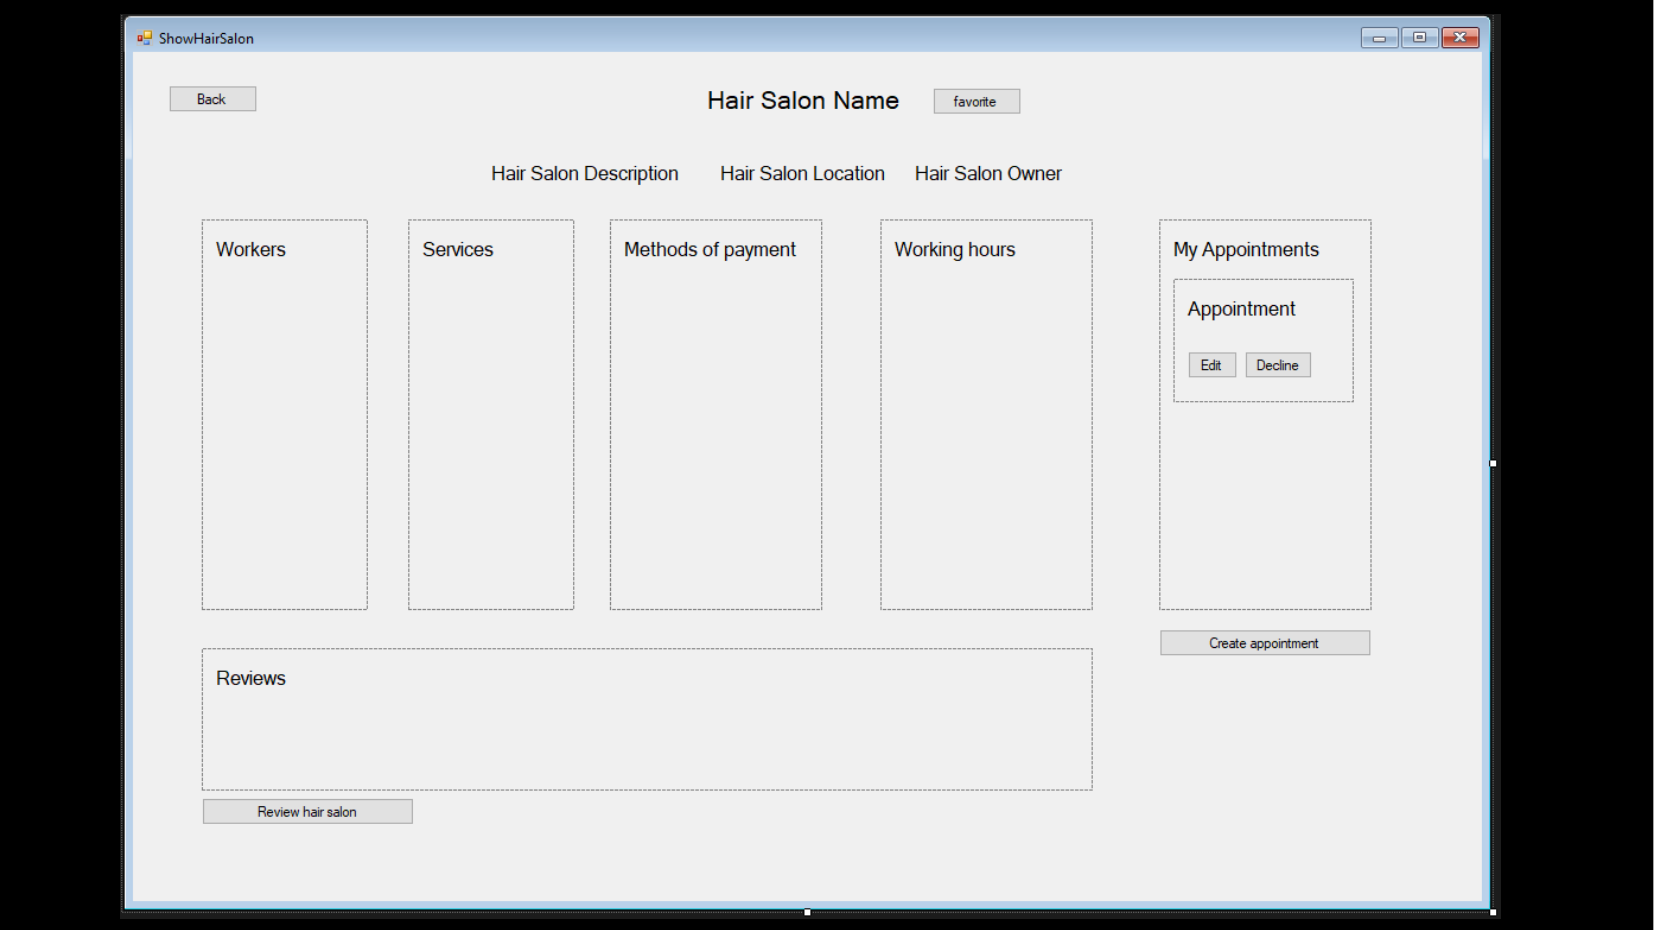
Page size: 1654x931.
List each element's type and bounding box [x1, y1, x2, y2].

picture [120, 14, 1501, 919]
